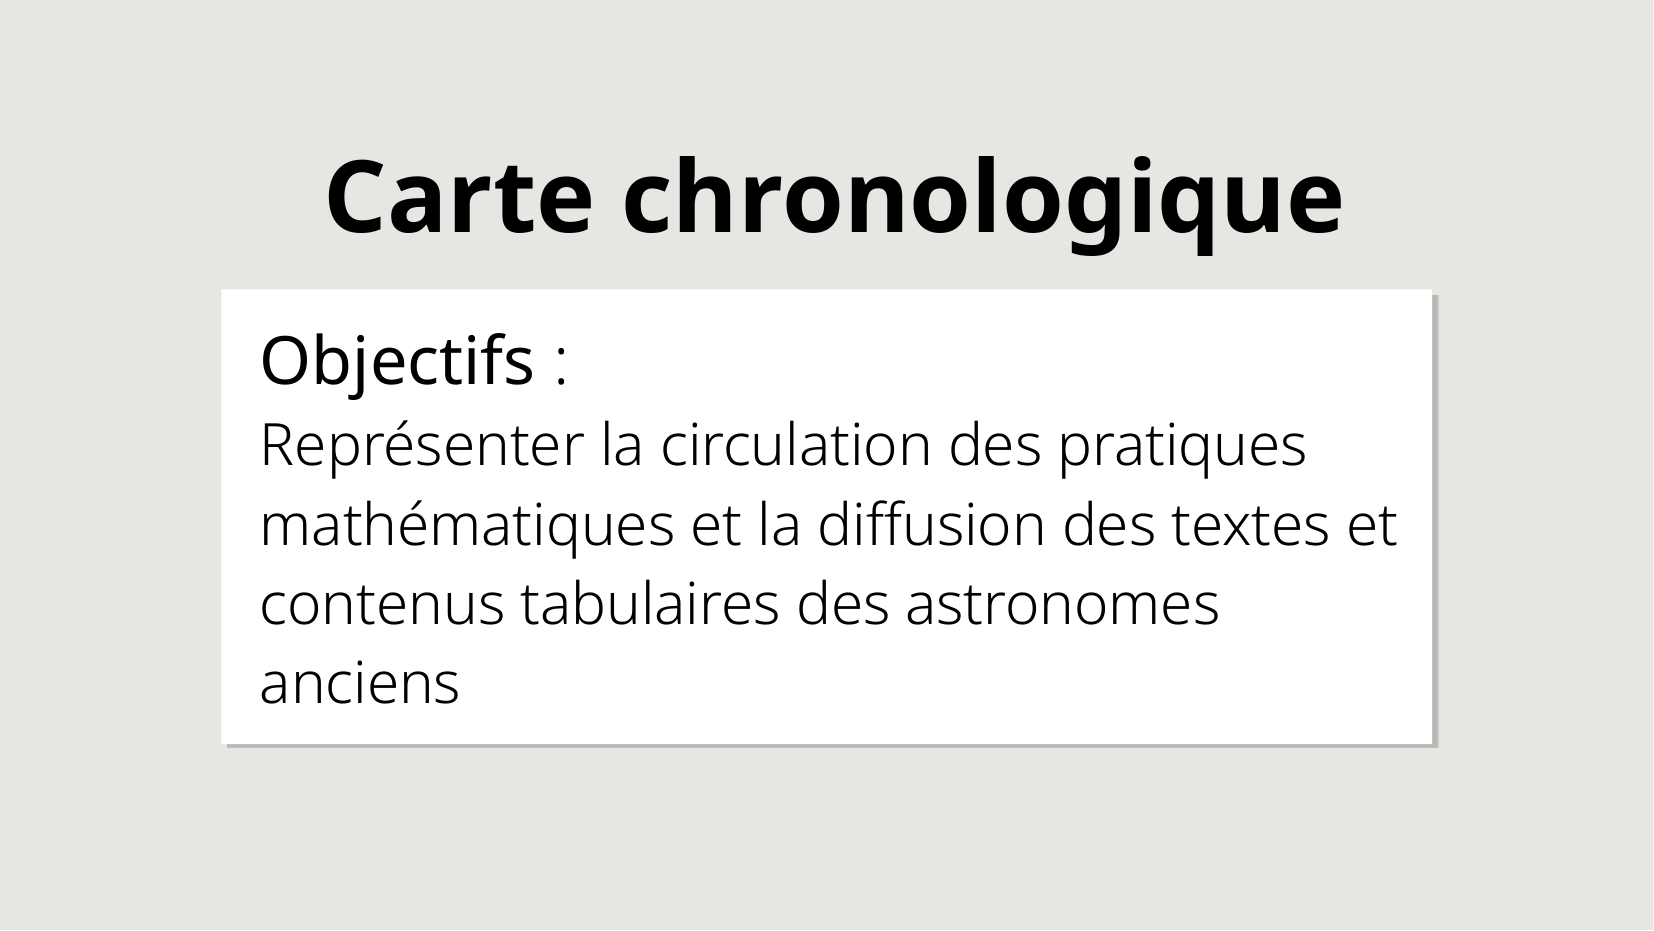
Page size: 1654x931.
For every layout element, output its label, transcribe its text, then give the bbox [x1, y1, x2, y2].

title Carte chronologique [280, 132, 1391, 254]
text_box Objectifs : Représenter la circulation des pratiques mathématiques et la diffusion des textes et contenus tabulaires des astronomes anciens [221, 289, 1433, 745]
